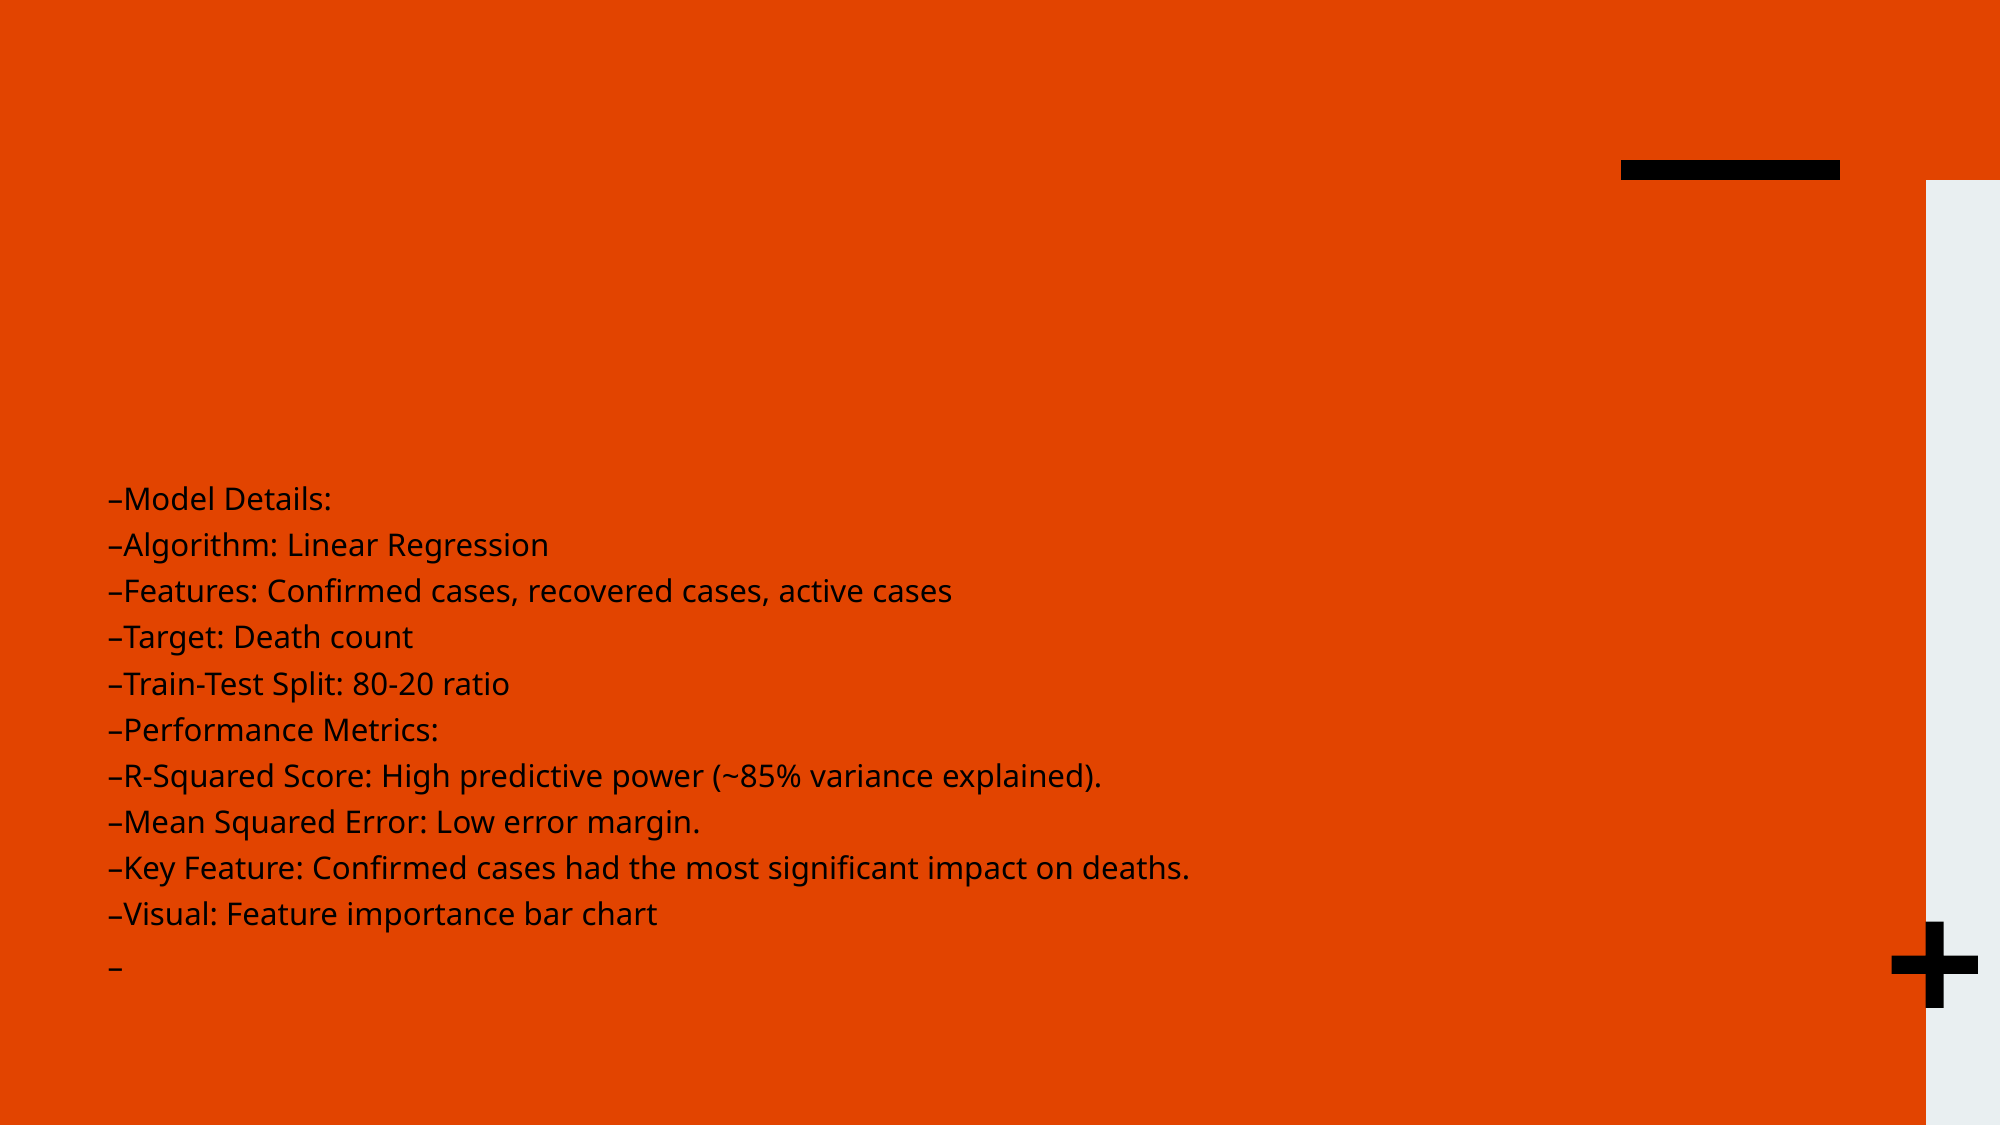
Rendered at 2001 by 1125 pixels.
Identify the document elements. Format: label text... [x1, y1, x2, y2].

text_box [0, 0, 2000, 1125]
text_box Model Details: Algorithm: Linear Regression Features: Confirmed cases, recovered cases, active cases Target: Death count Train-Test Split: 80-20 ratio Performance Metrics: R-Squared Score: High predictive power (~85% variance explained). Mean Squared Error: Low error margin. Key Feature: Confirmed cases had the most significant impact on deaths. Visual: Feature importance bar chart [92, 475, 1449, 965]
